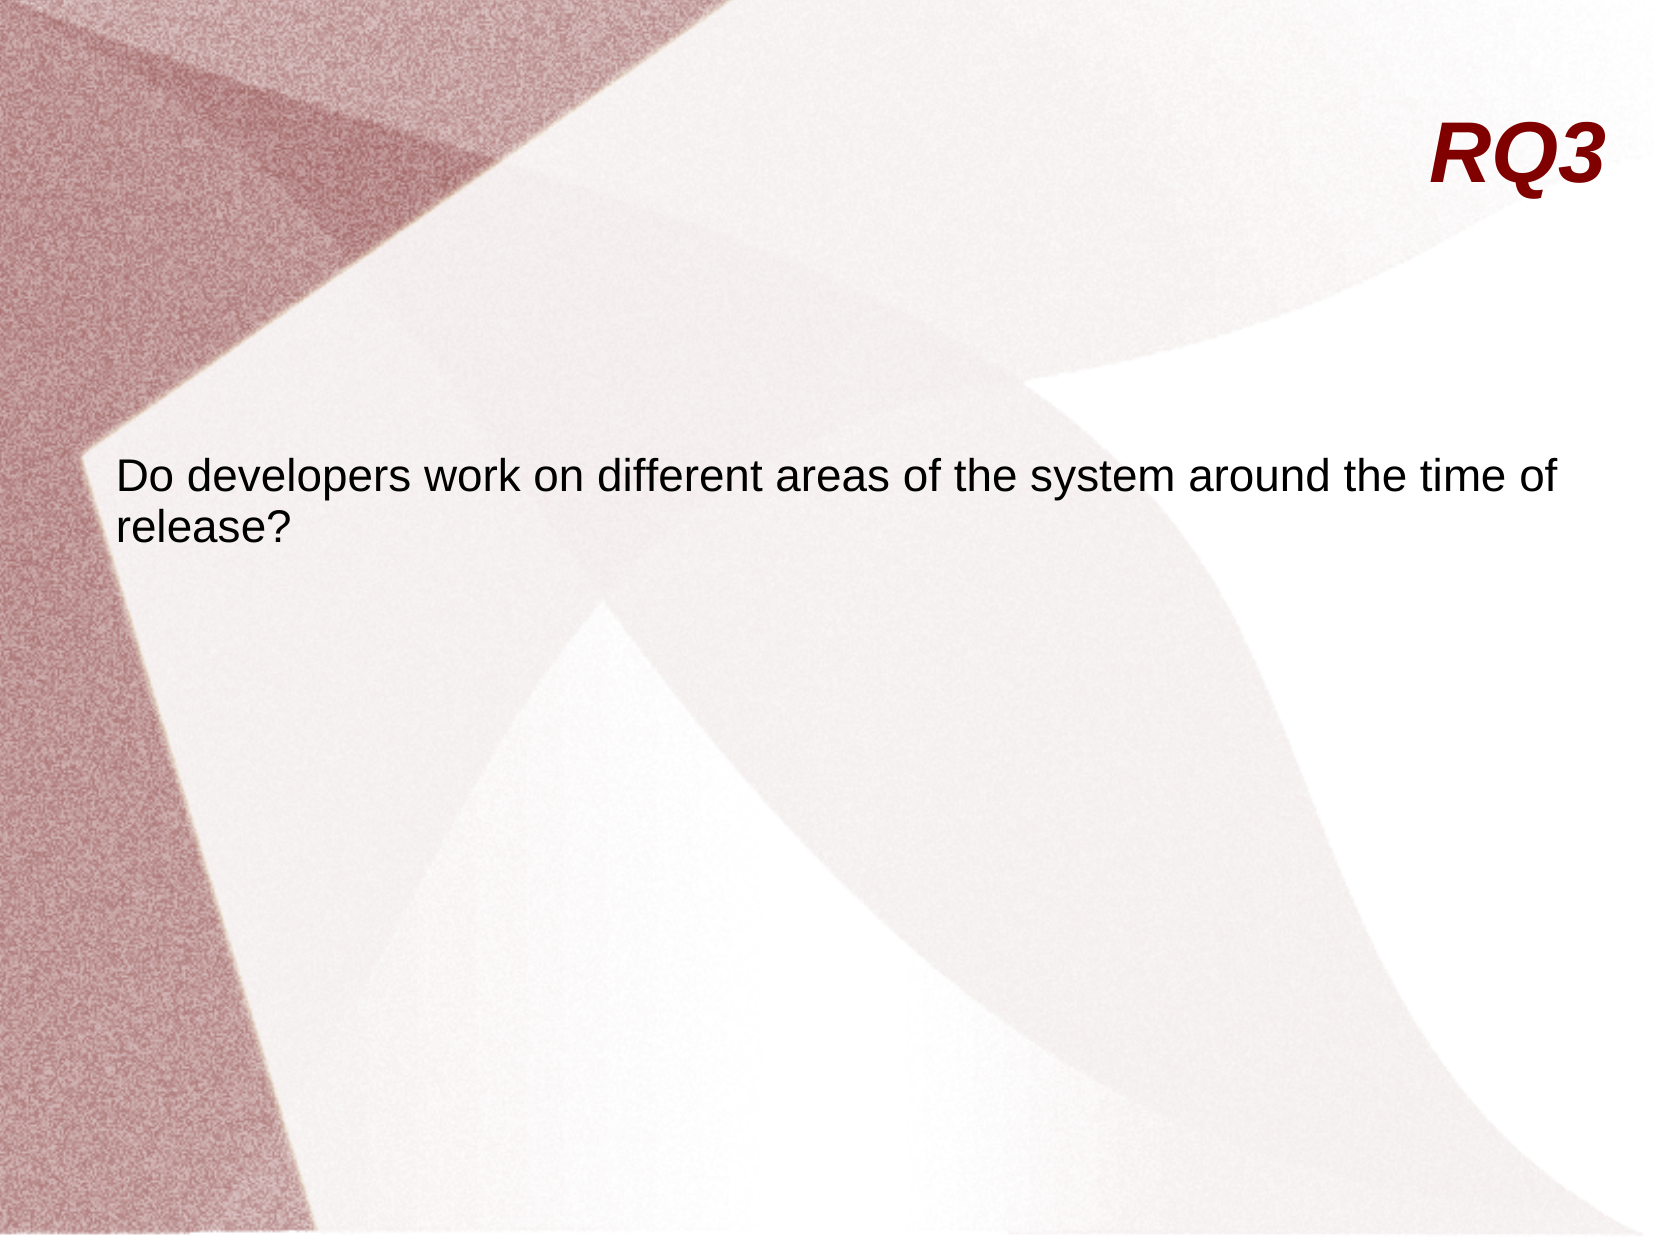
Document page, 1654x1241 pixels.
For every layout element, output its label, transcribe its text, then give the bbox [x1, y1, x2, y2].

picture [0, 0, 1654, 1241]
title RQ3 [596, 49, 1607, 257]
list Do developers work on different areas of the system around the time of release? [45, 450, 1621, 553]
